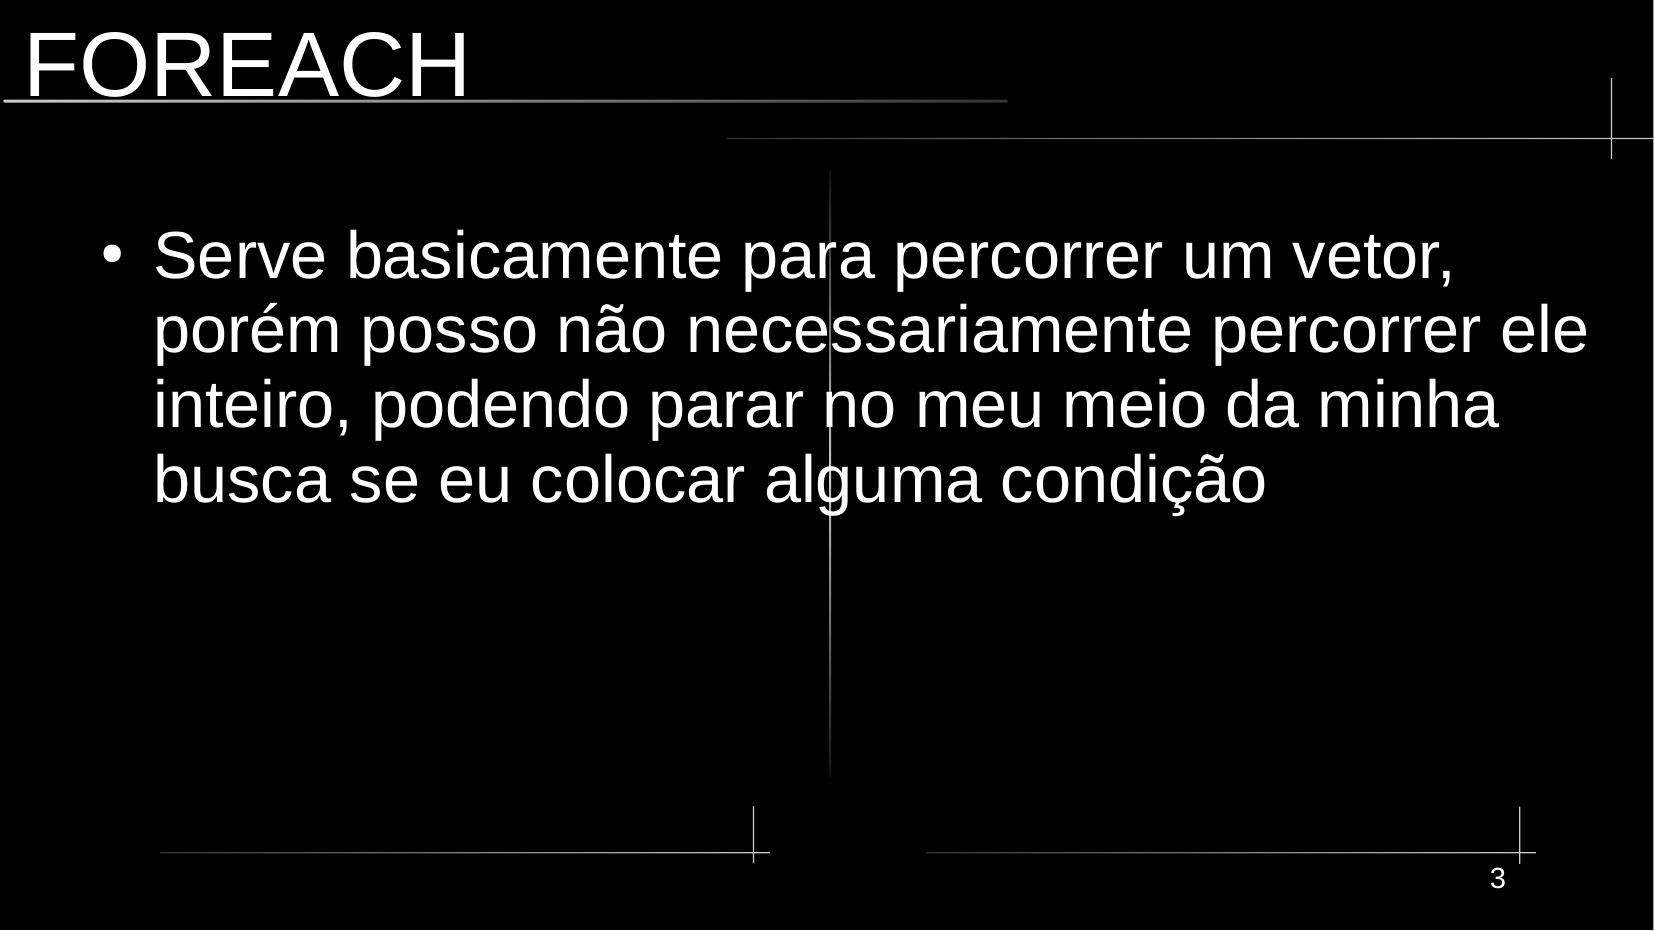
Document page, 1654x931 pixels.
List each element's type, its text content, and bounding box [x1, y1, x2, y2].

list Serve basicamente para percorrer um vetor, porém posso não necessariamente percorrer ele inteiro, podendo parar no meu meio da minha busca se eu colocar alguma condição [82, 217, 1625, 758]
title FOREACH [23, 11, 1589, 119]
